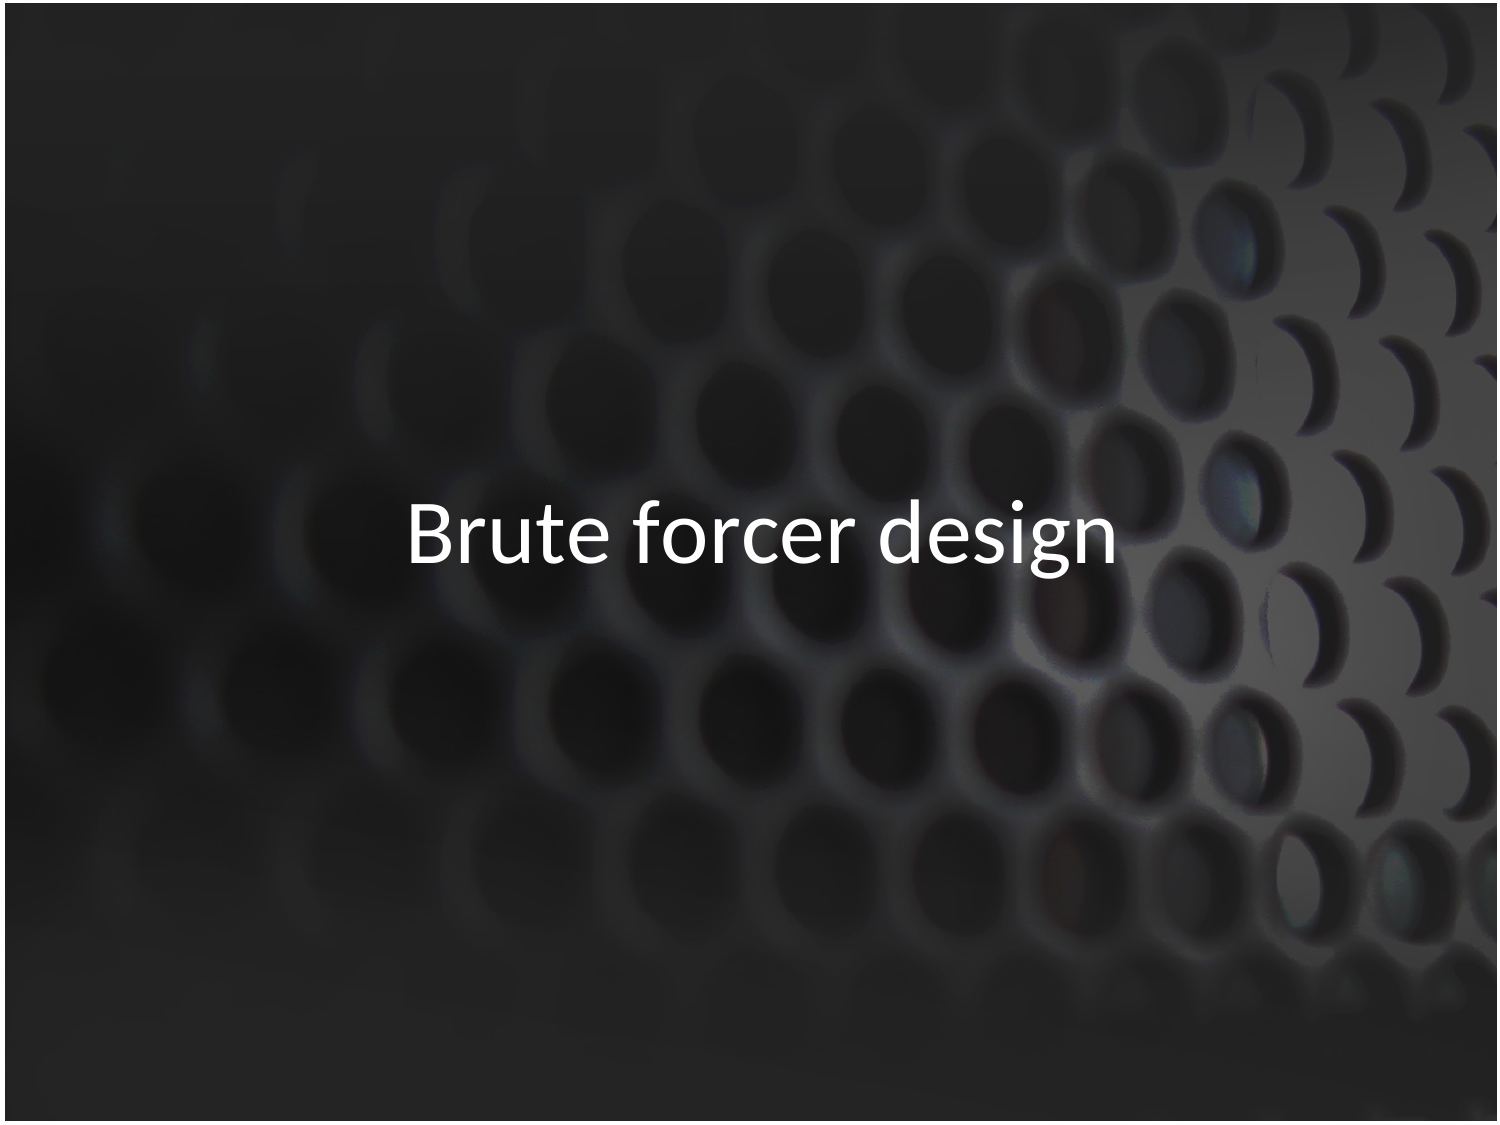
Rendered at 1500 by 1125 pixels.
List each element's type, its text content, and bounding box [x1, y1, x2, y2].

picture [0, 0, 1500, 1125]
title Brute forcer design [88, 446, 1439, 635]
